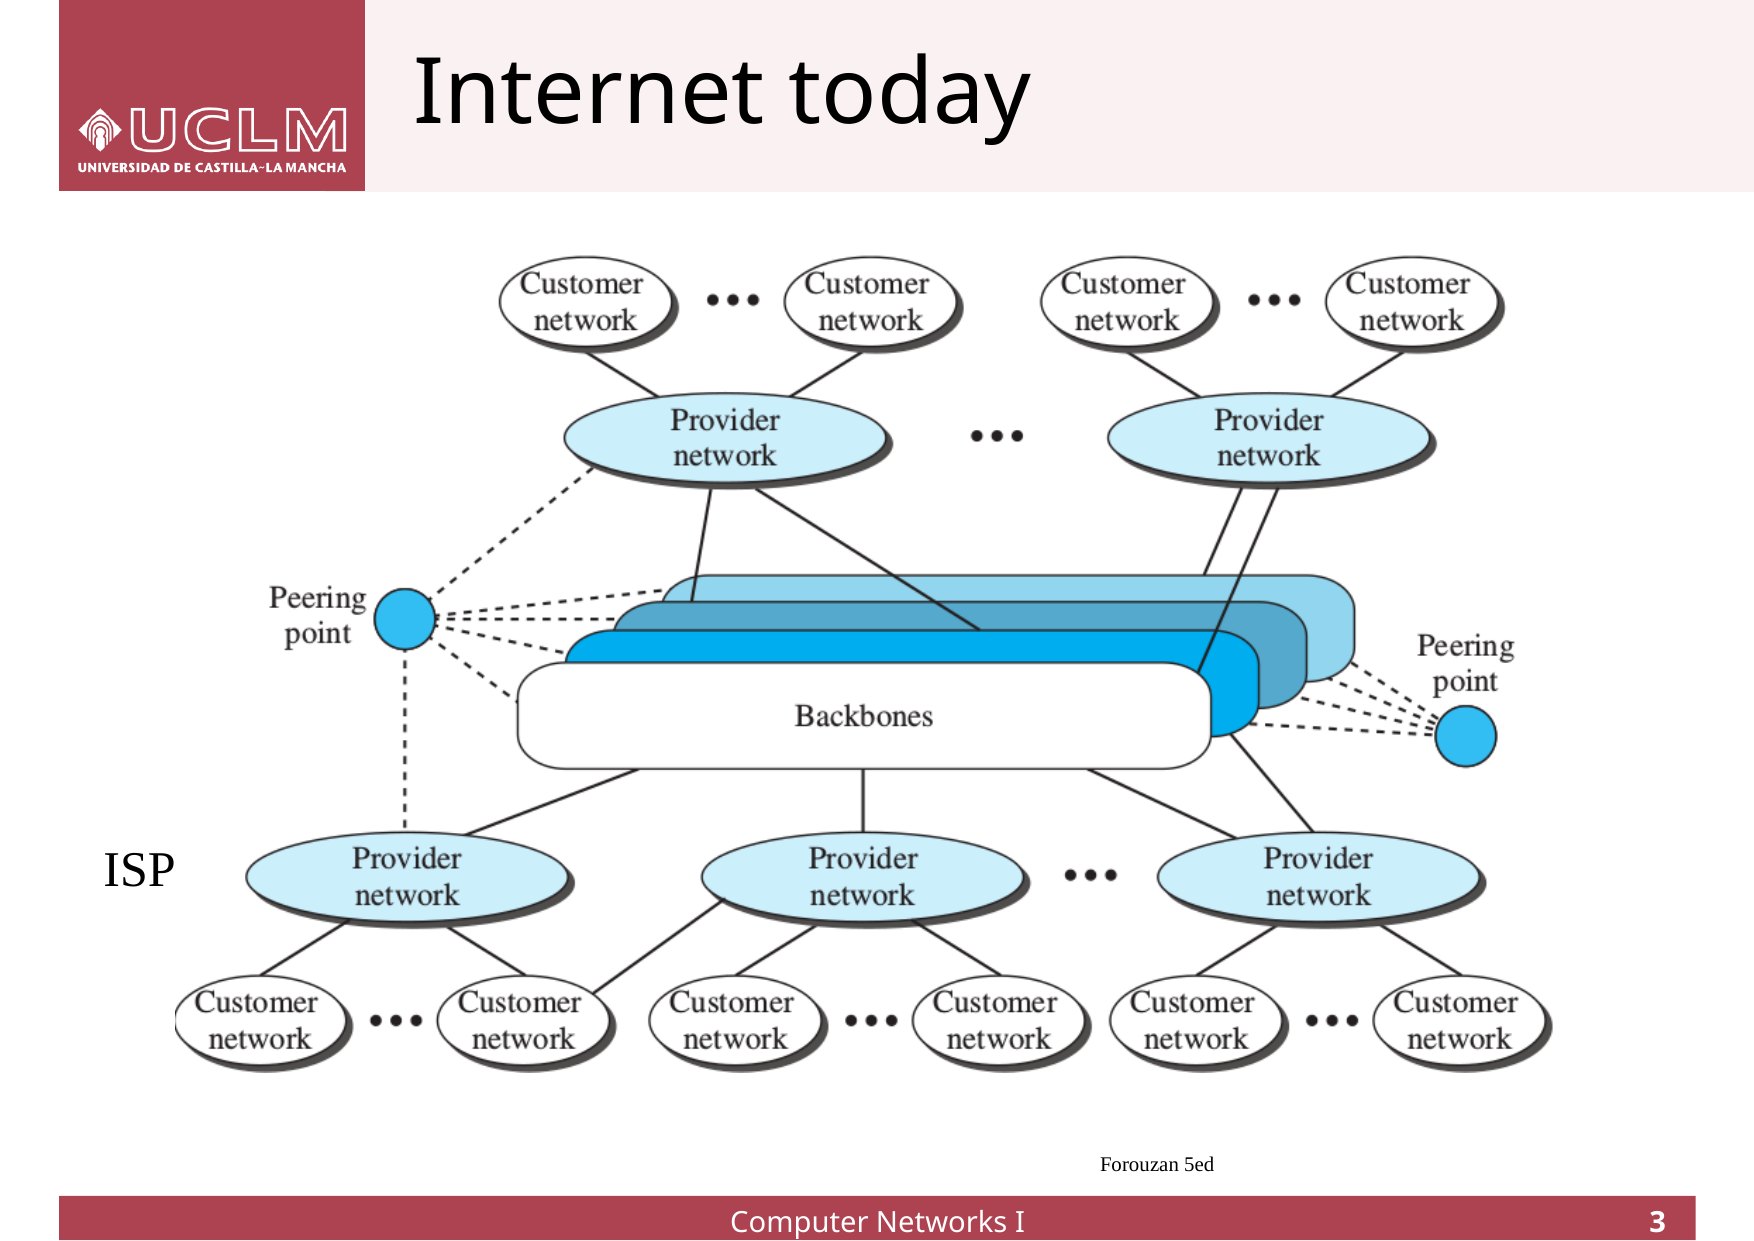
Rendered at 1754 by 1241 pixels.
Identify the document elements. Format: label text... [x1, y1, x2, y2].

text_box Forouzan 5ed [1099, 1150, 1440, 1176]
picture [175, 243, 1557, 1073]
picture [59, 0, 365, 191]
text_box ISP [103, 837, 176, 897]
title Internet today [413, 0, 1667, 198]
